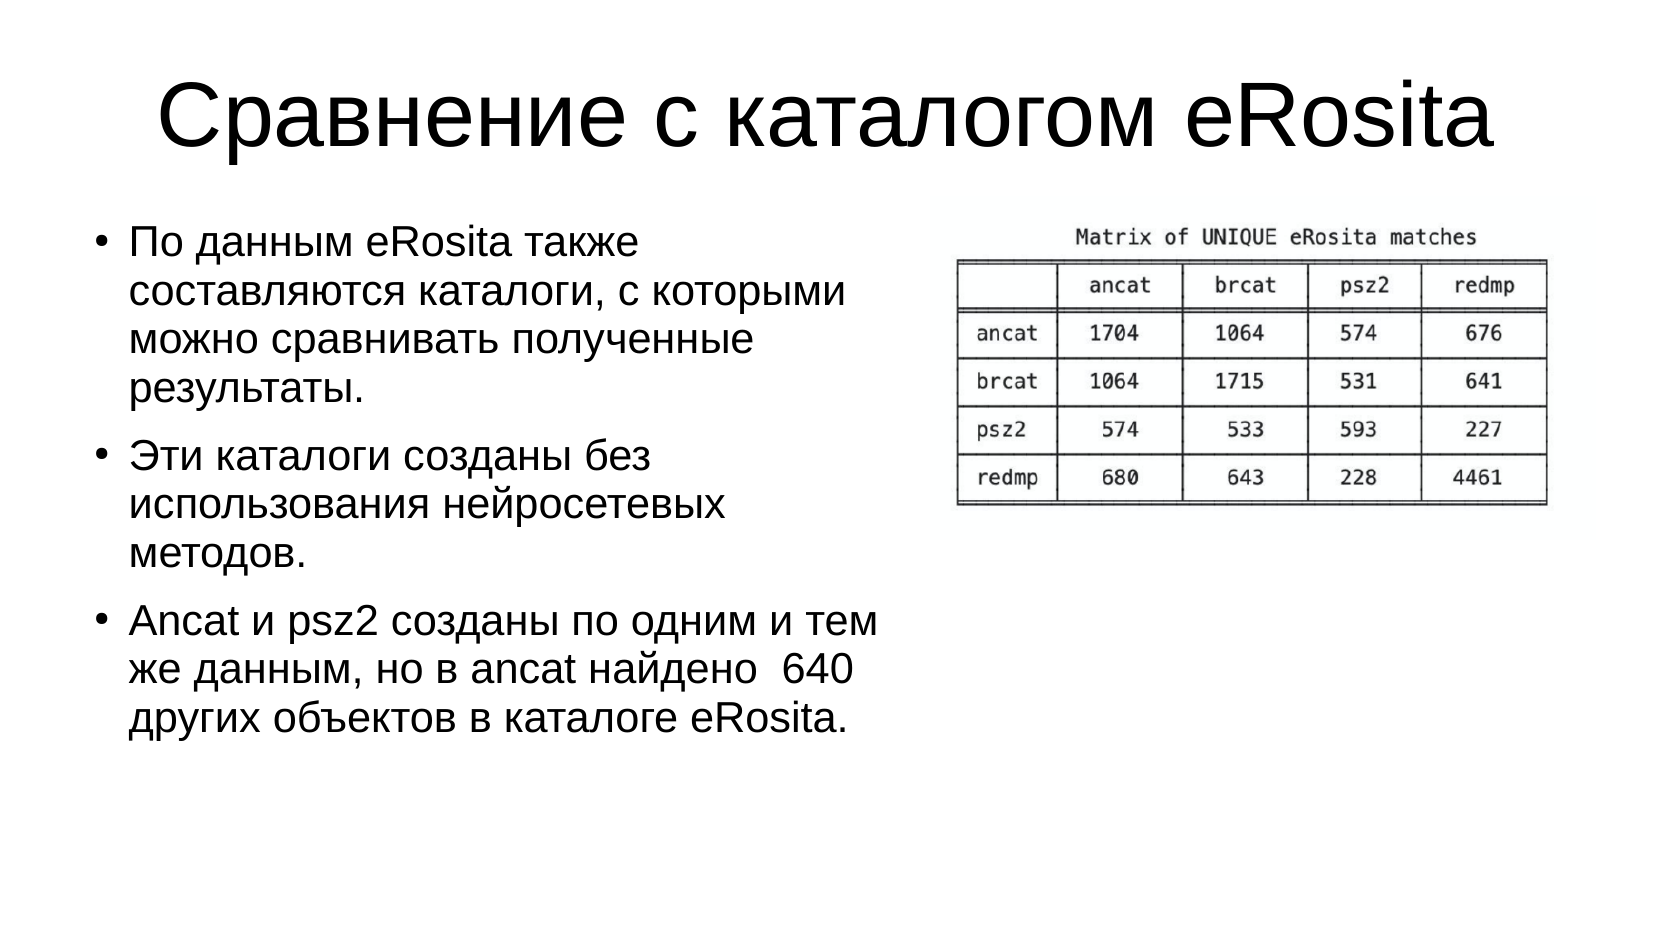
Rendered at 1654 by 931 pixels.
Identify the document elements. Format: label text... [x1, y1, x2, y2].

picture [930, 196, 1596, 541]
list По данным eRosita также составляются каталоги, с которыми можно сравнивать полученные результаты. Эти каталоги созданы без использования нейросетевых методов. Ancat и psz2 созданы по одним и тем же данным, но в ancat найдено 640 других объектов в каталоге eRosita. [82, 217, 901, 758]
title Сравнение с каталогом eRosita [82, 37, 1571, 193]
